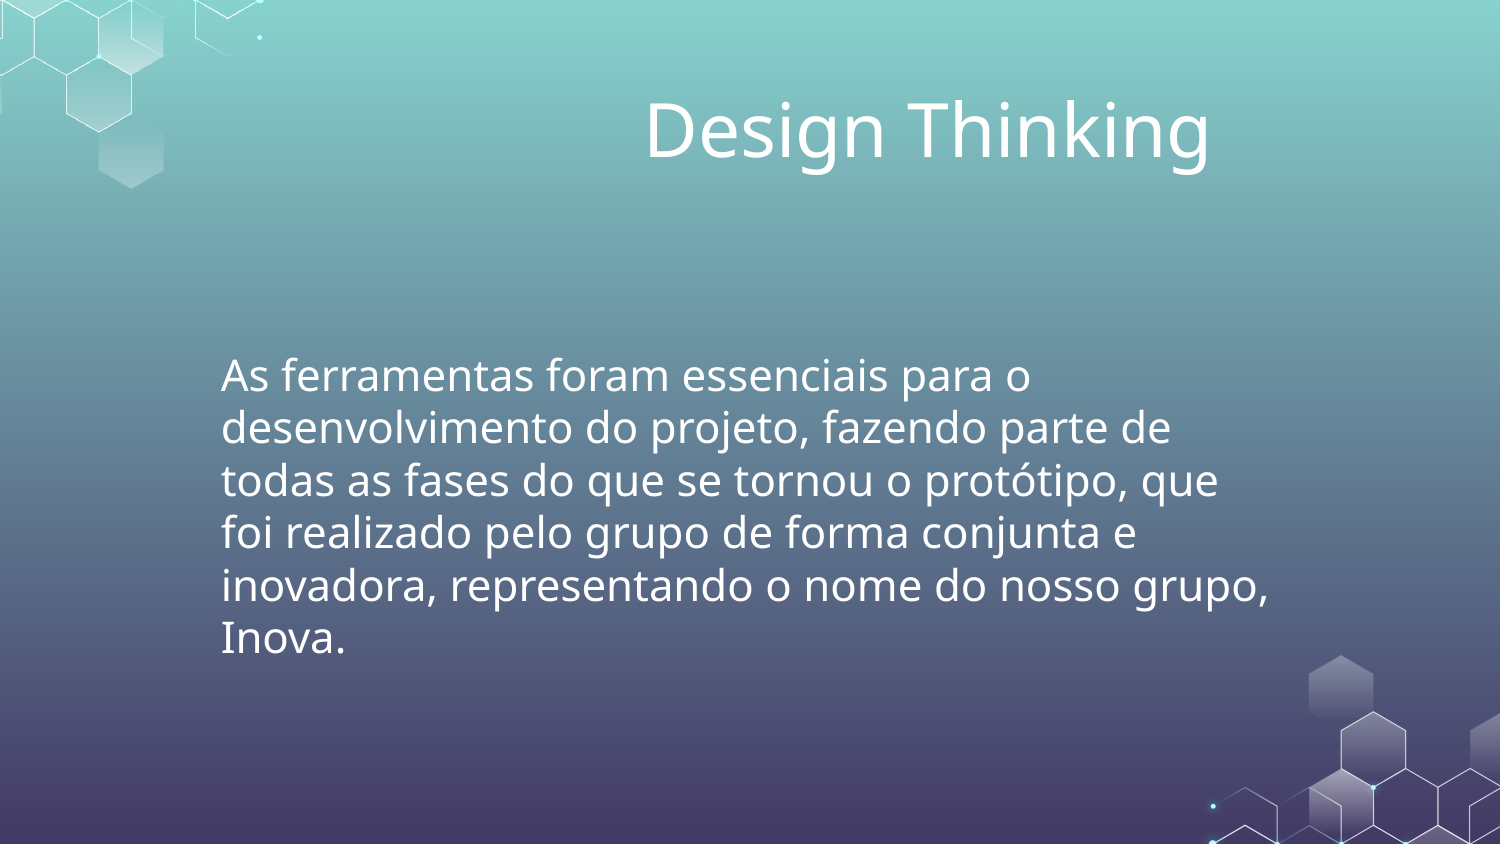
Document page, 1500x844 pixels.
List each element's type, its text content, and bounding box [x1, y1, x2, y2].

subtitle As ferramentas foram essenciais para o desenvolvimento do projeto, fazendo parte de todas as fases do que se tornou o protótipo, que foi realizado pelo grupo de forma conjunta e inovadora, representando o nome do nosso grupo, Inova. [205, 238, 1295, 771]
picture [1191, 656, 1500, 844]
picture [0, 0, 283, 189]
title Design Thinking [82, 72, 1426, 183]
